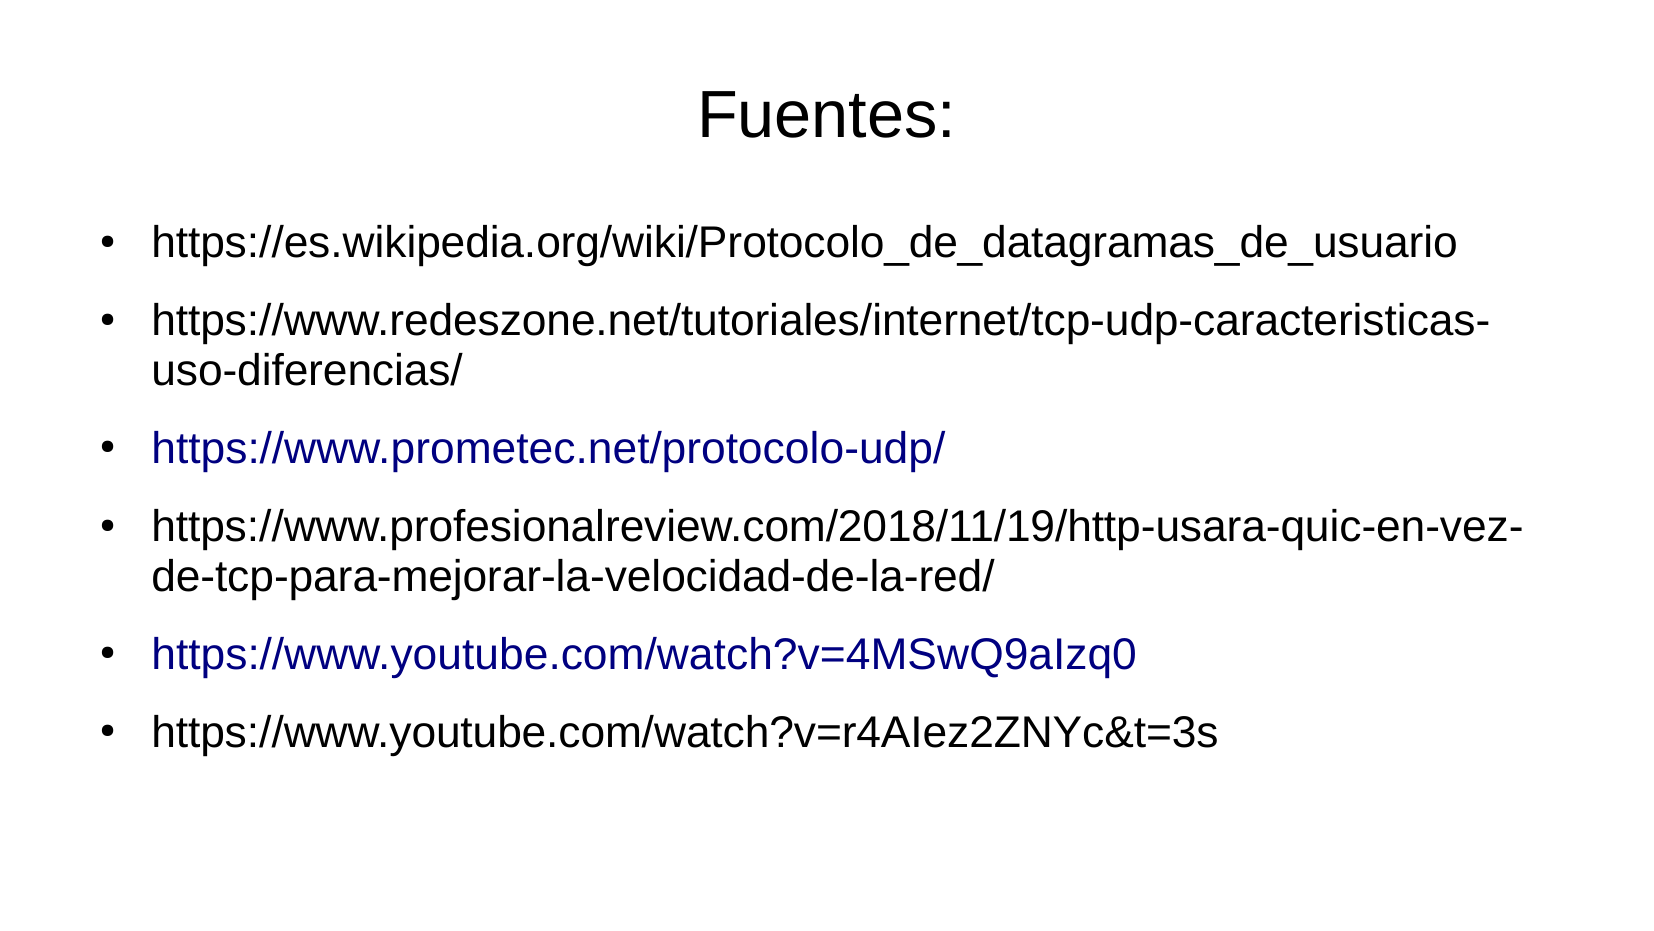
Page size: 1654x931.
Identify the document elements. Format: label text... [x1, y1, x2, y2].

list https://es.wikipedia.org/wiki/Protocolo_de_datagramas_de_usuario https://www.redeszone.net/tutoriales/internet/tcp-udp-caracteristicas-uso-diferencias/ https://www.prometec.net/protocolo-udp/ https://www.profesionalreview.com/2018/11/19/http-usara-quic-en-vez-de-tcp-para-mejorar-la-velocidad-de-la-red/ https://www.youtube.com/watch?v=4MSwQ9aIzq0 https://www.youtube.com/watch?v=r4AIez2ZNYc&t=3s [82, 217, 1571, 758]
title Fuentes: [82, 37, 1571, 193]
